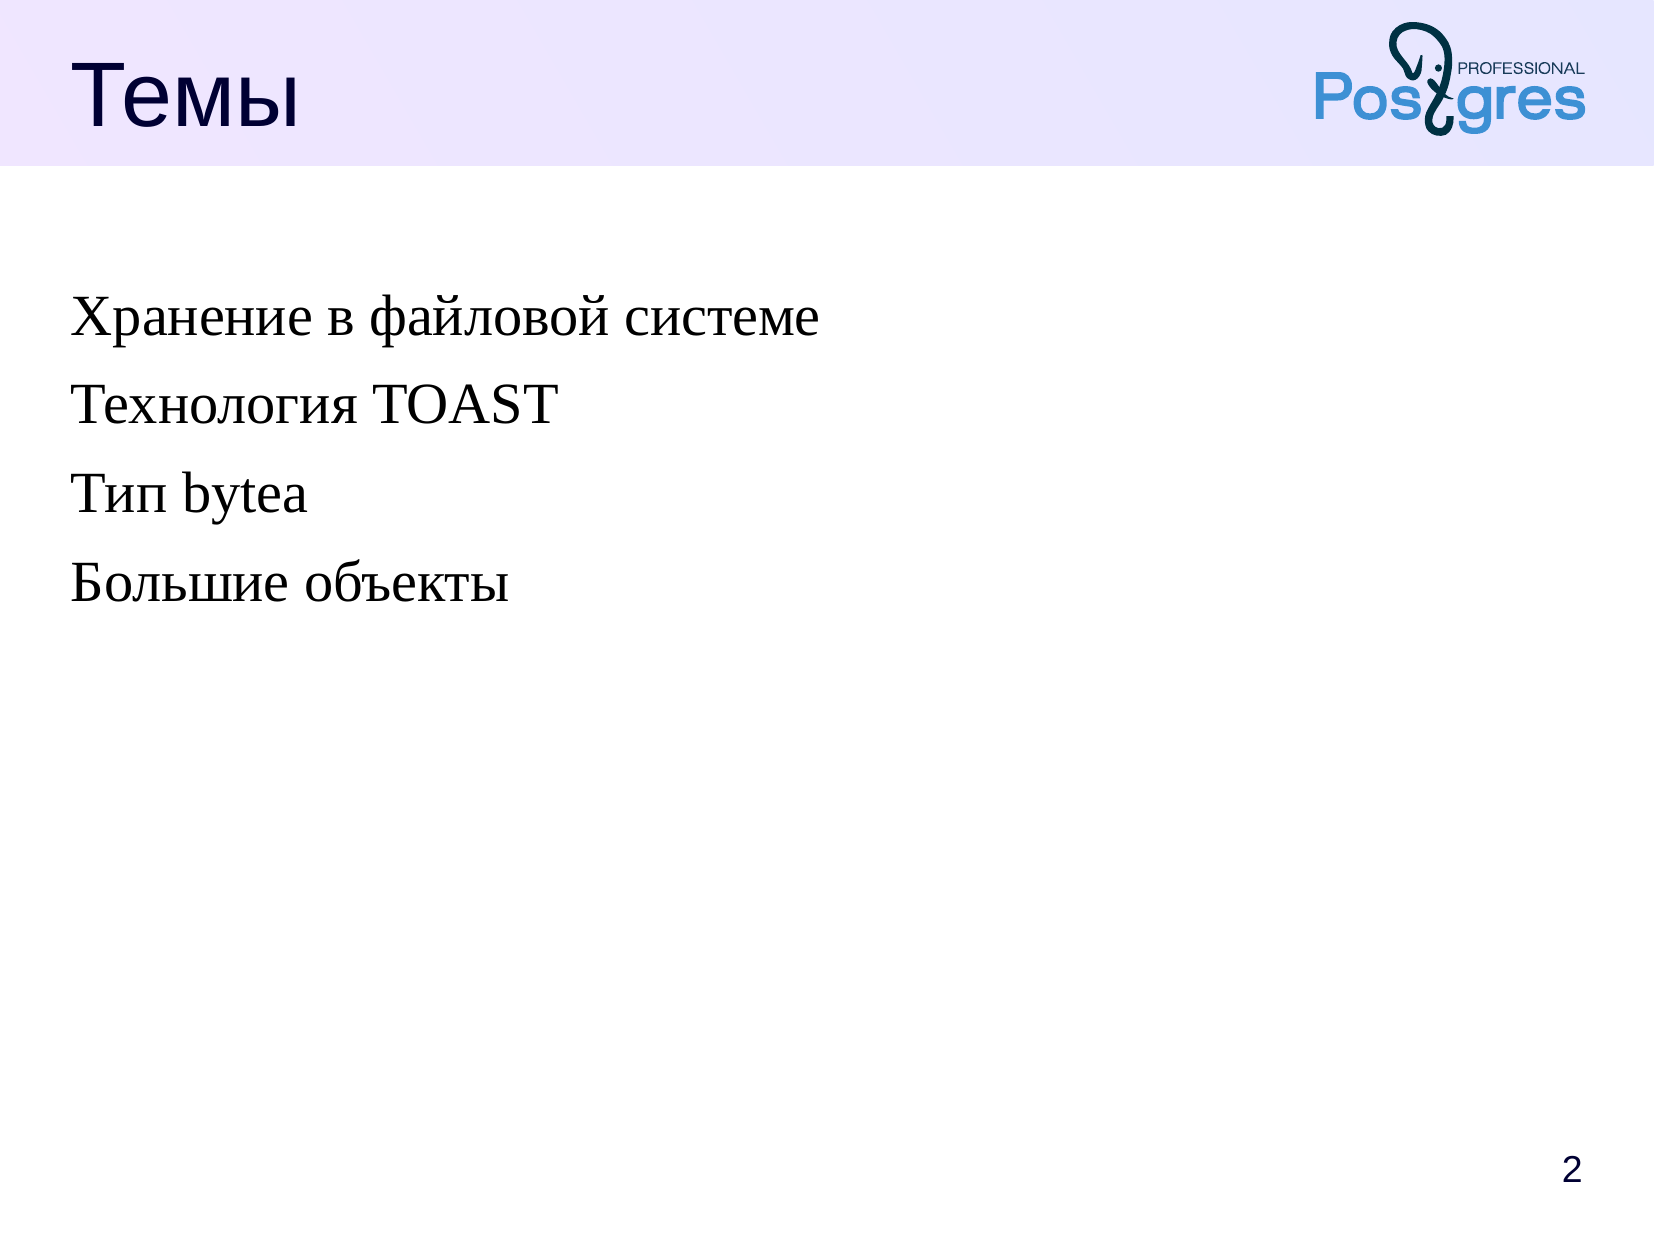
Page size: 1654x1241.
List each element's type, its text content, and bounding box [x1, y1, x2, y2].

title Темы [70, 43, 1241, 147]
list Хранение в файловой системе Технология TOAST Тип bytea Большие объекты [70, 283, 1583, 1141]
